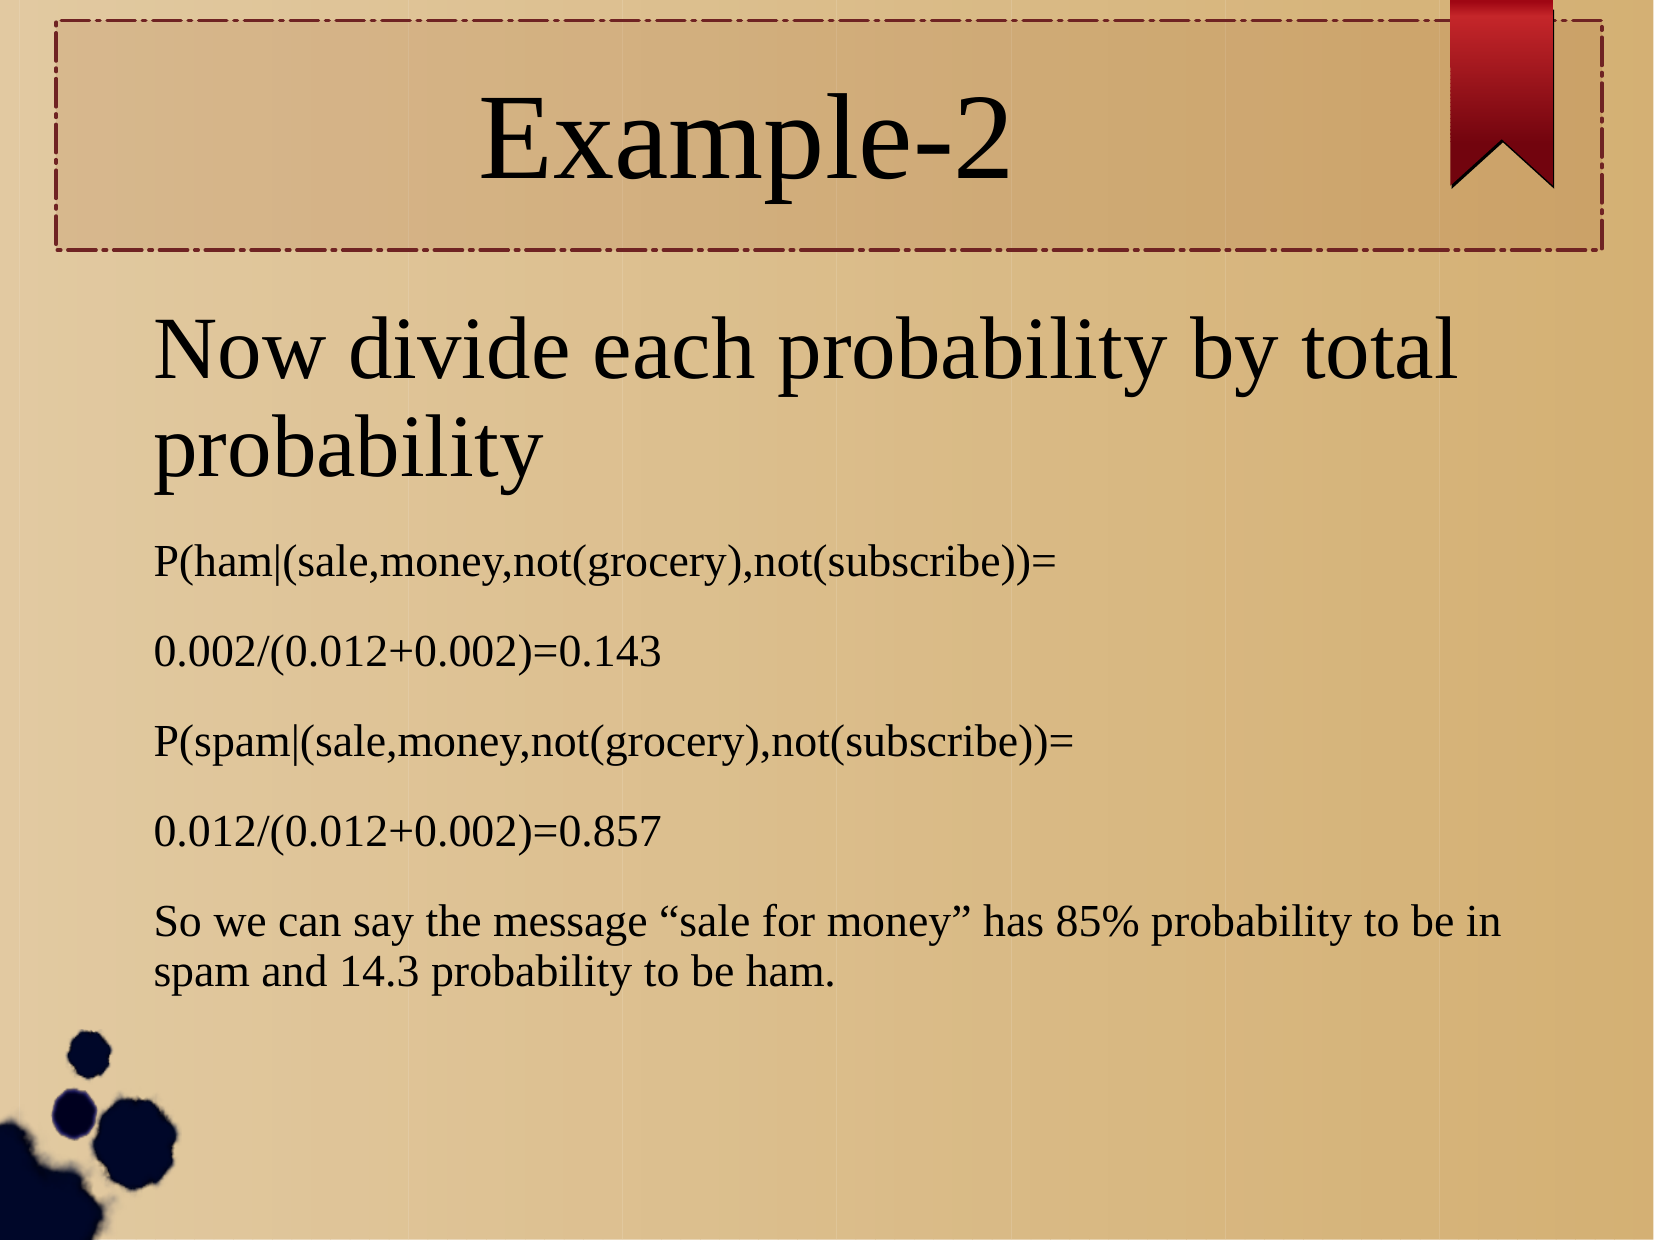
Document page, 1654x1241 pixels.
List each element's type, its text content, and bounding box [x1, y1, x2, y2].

title Example-2 [82, 47, 1412, 229]
list Now divide each probability by total probability P(ham|(sale,money,not(grocery),not(subscribe))= 0.002/(0.012+0.002)=0.143 P(spam|(sale,money,not(grocery),not(subscribe))= 0.012/(0.012+0.002)=0.857 So we can say the message “sale for money” has 85% probability to be in spam and 14.3 probability to be ham. [82, 299, 1571, 1019]
